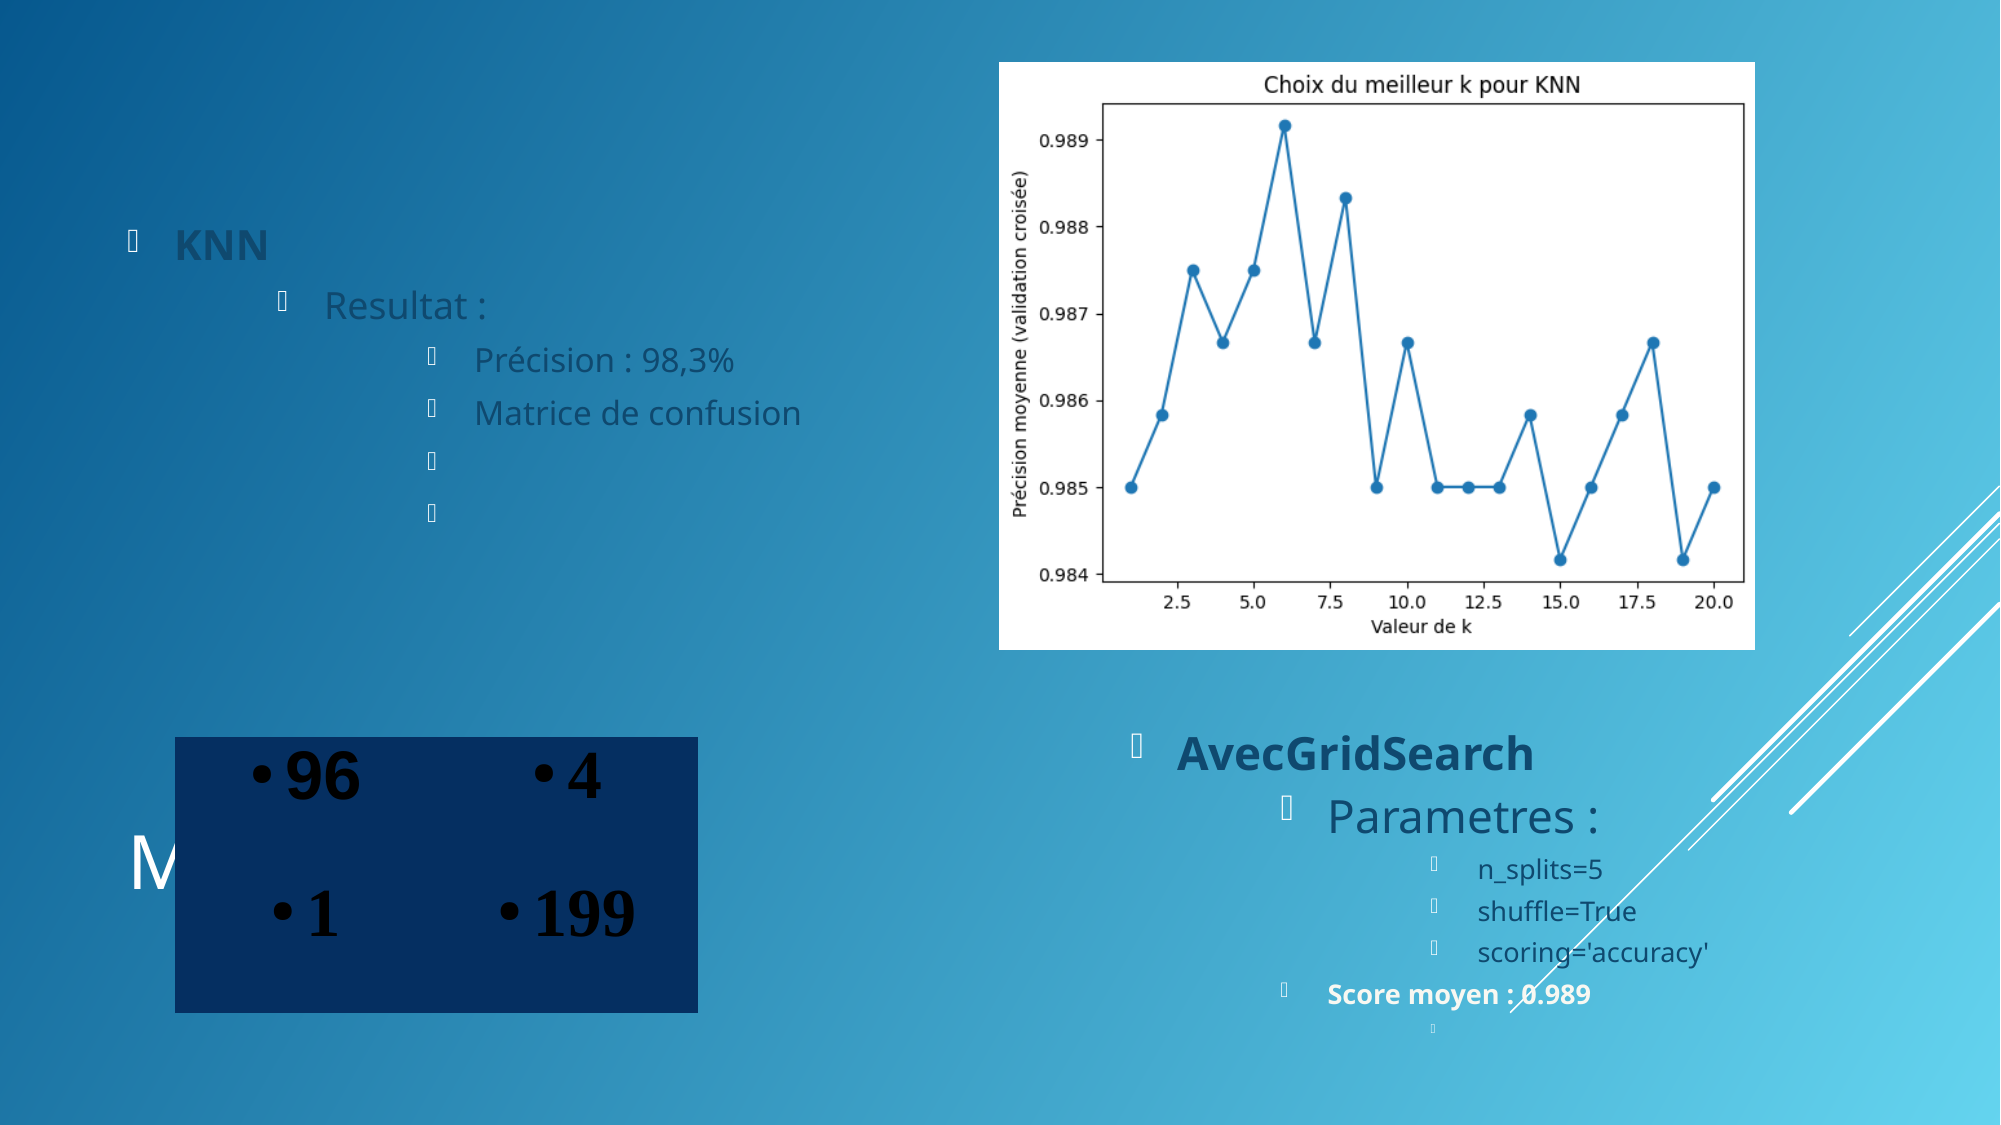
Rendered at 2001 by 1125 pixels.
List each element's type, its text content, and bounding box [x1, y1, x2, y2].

table_header 4 [436, 737, 698, 875]
list KNN Resultat : Précision : 98,3% Matrice de confusion [73, 245, 799, 833]
title Modélisation [52, 27, 1453, 275]
picture [999, 62, 1755, 650]
table_cell 199 [436, 875, 698, 1013]
text_box AvecGridSearch Parametres : n_splits=5 shuffle=True scoring='accuracy' Score moyen : 0.989 [1115, 723, 1851, 1066]
table_header 96 [175, 737, 436, 875]
table_cell 1 [175, 875, 436, 1013]
